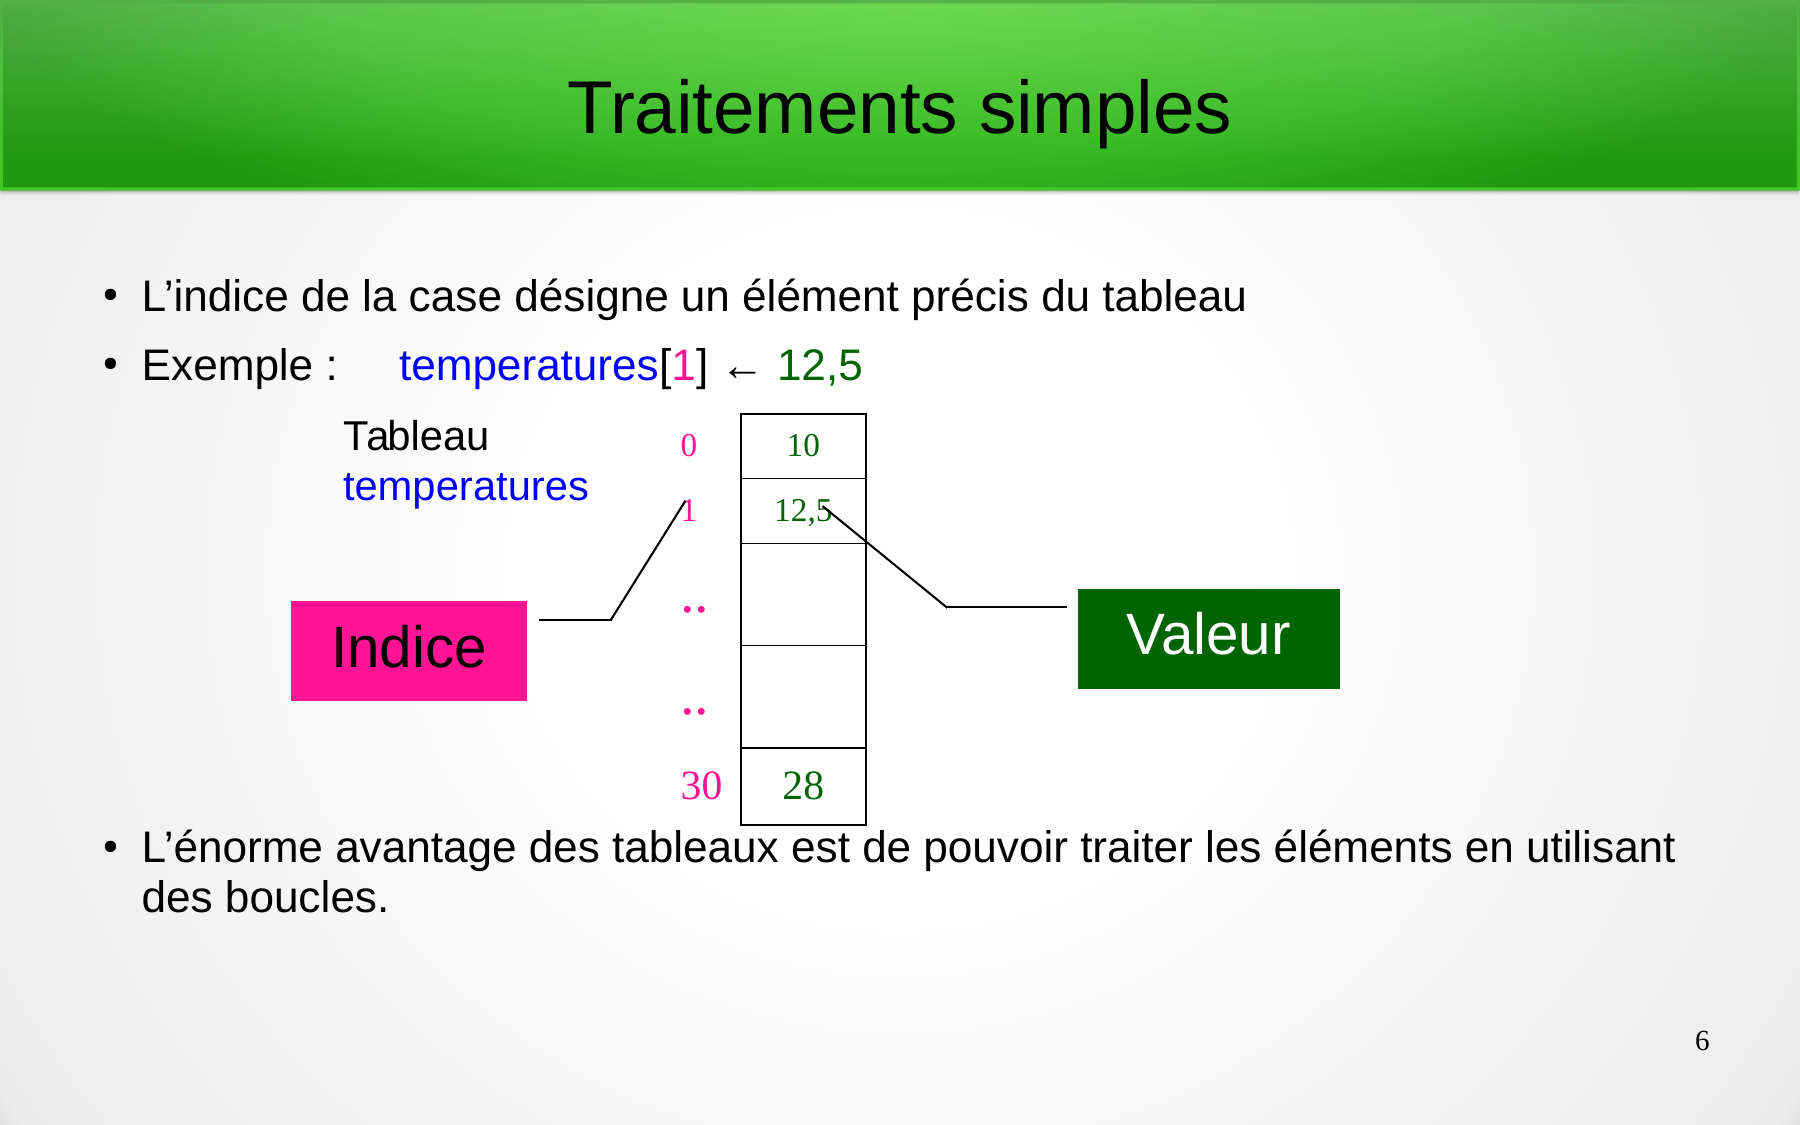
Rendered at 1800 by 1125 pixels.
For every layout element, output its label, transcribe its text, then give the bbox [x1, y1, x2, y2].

list L’indice de la case désigne un élément précis du tableau Exemple : temperatures[1] ← 12,5 L’énorme avantage des tableaux est de pouvoir traiter les éléments en utilisant des boucles. [90, 271, 1711, 924]
title Traitements simples [90, 42, 1711, 172]
picture [290, 401, 1340, 828]
